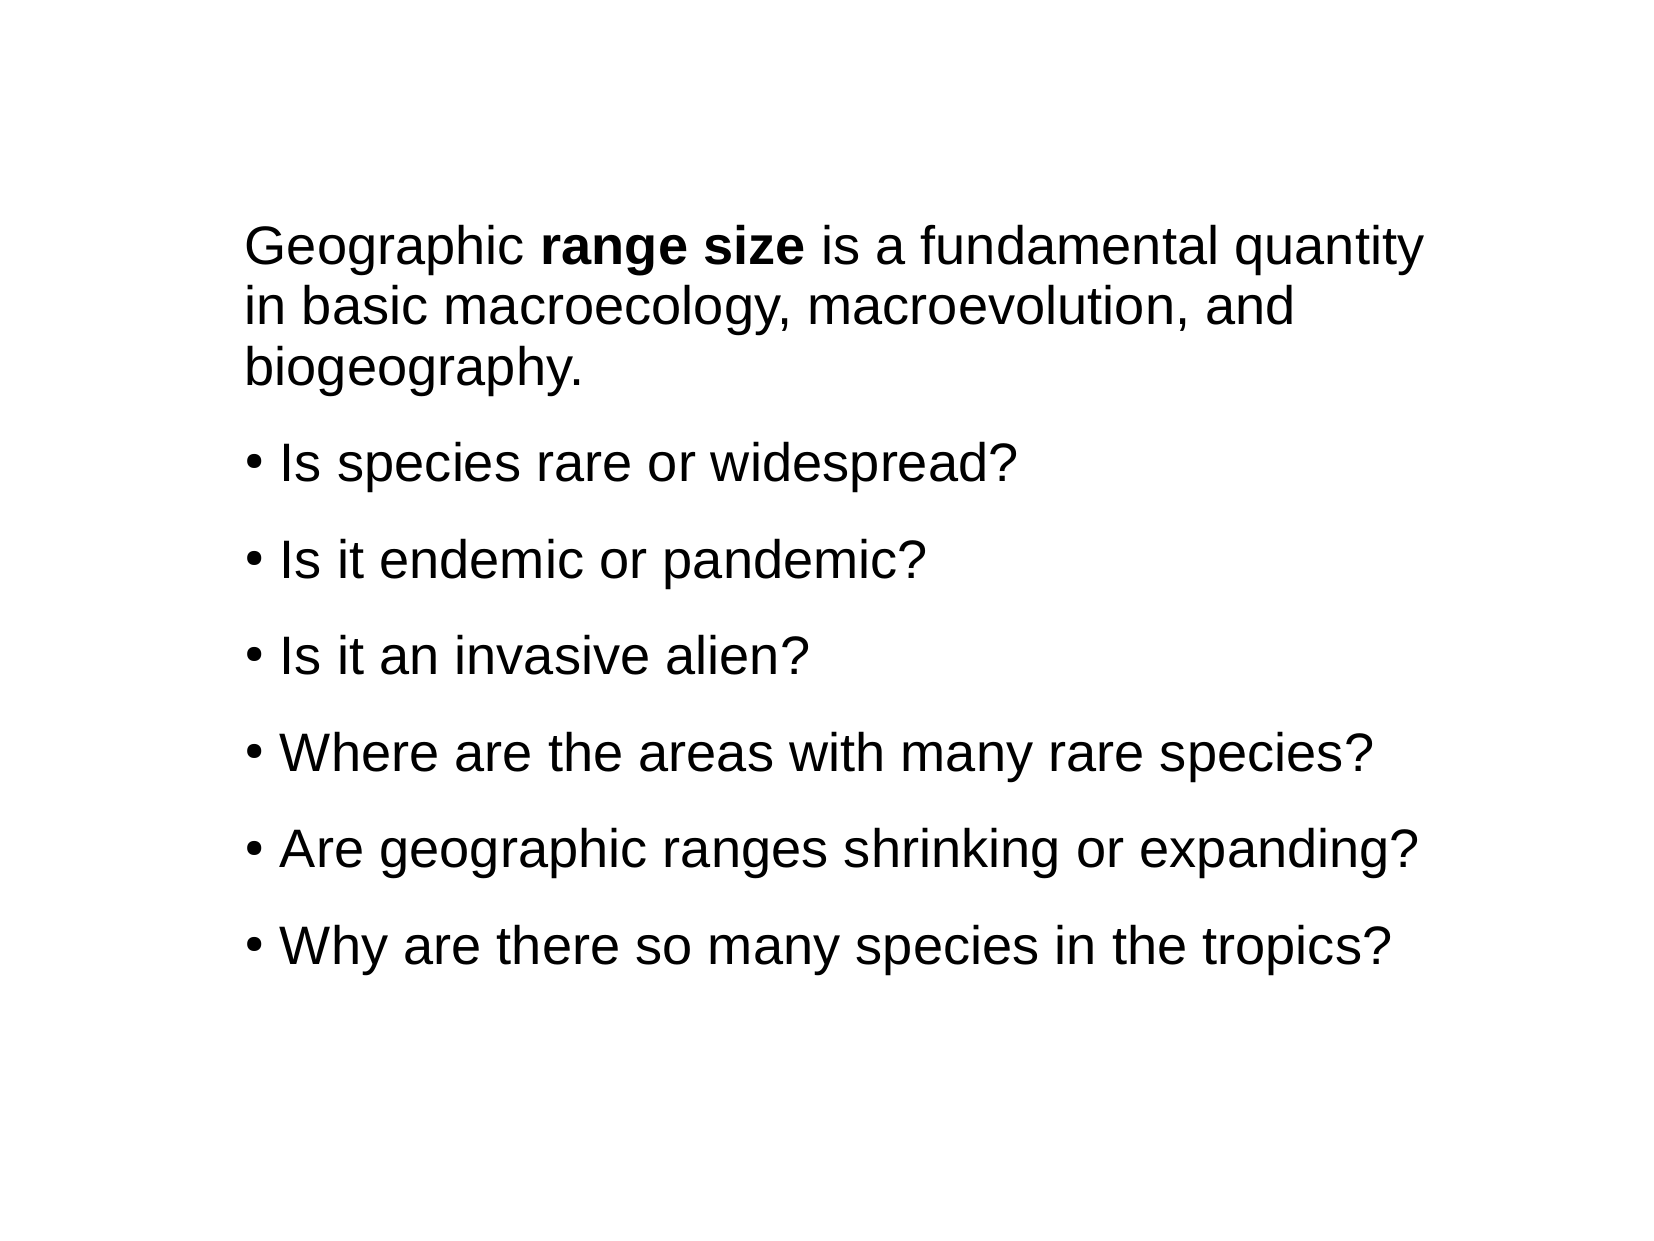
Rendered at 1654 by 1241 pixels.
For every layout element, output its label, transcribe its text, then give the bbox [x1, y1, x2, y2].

text_box Geographic range size is a fundamental quantity in basic macroecology, macroevolution, and biogeography. Is species rare or widespread? Is it endemic or pandemic? Is it an invasive alien? Where are the areas with many rare species? Are geographic ranges shrinking or expanding? Why are there so many species in the tropics? [229, 207, 1471, 984]
